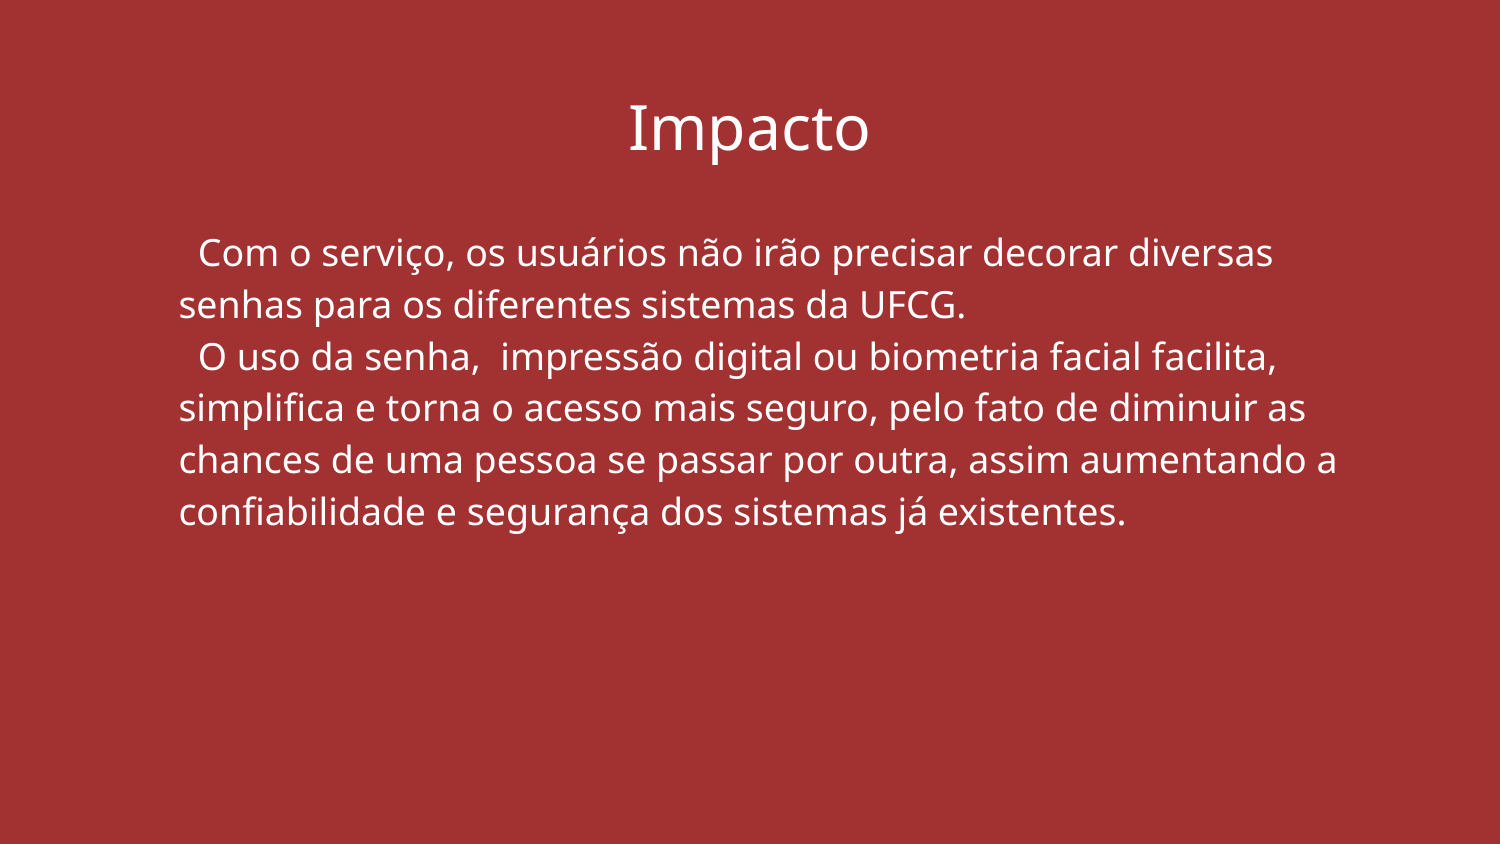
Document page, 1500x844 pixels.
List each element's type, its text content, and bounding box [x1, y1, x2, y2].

list Com o serviço, os usuários não irão precisar decorar diversas senhas para os diferentes sistemas da UFCG. O uso da senha, impressão digital ou biometria facial facilita, simplifica e torna o acesso mais seguro, pelo fato de diminuir as chances de uma pessoa se passar por outra, assim aumentando a confiabilidade e segurança dos sistemas já existentes. [88, 207, 1387, 768]
title Impacto [51, 72, 1449, 167]
